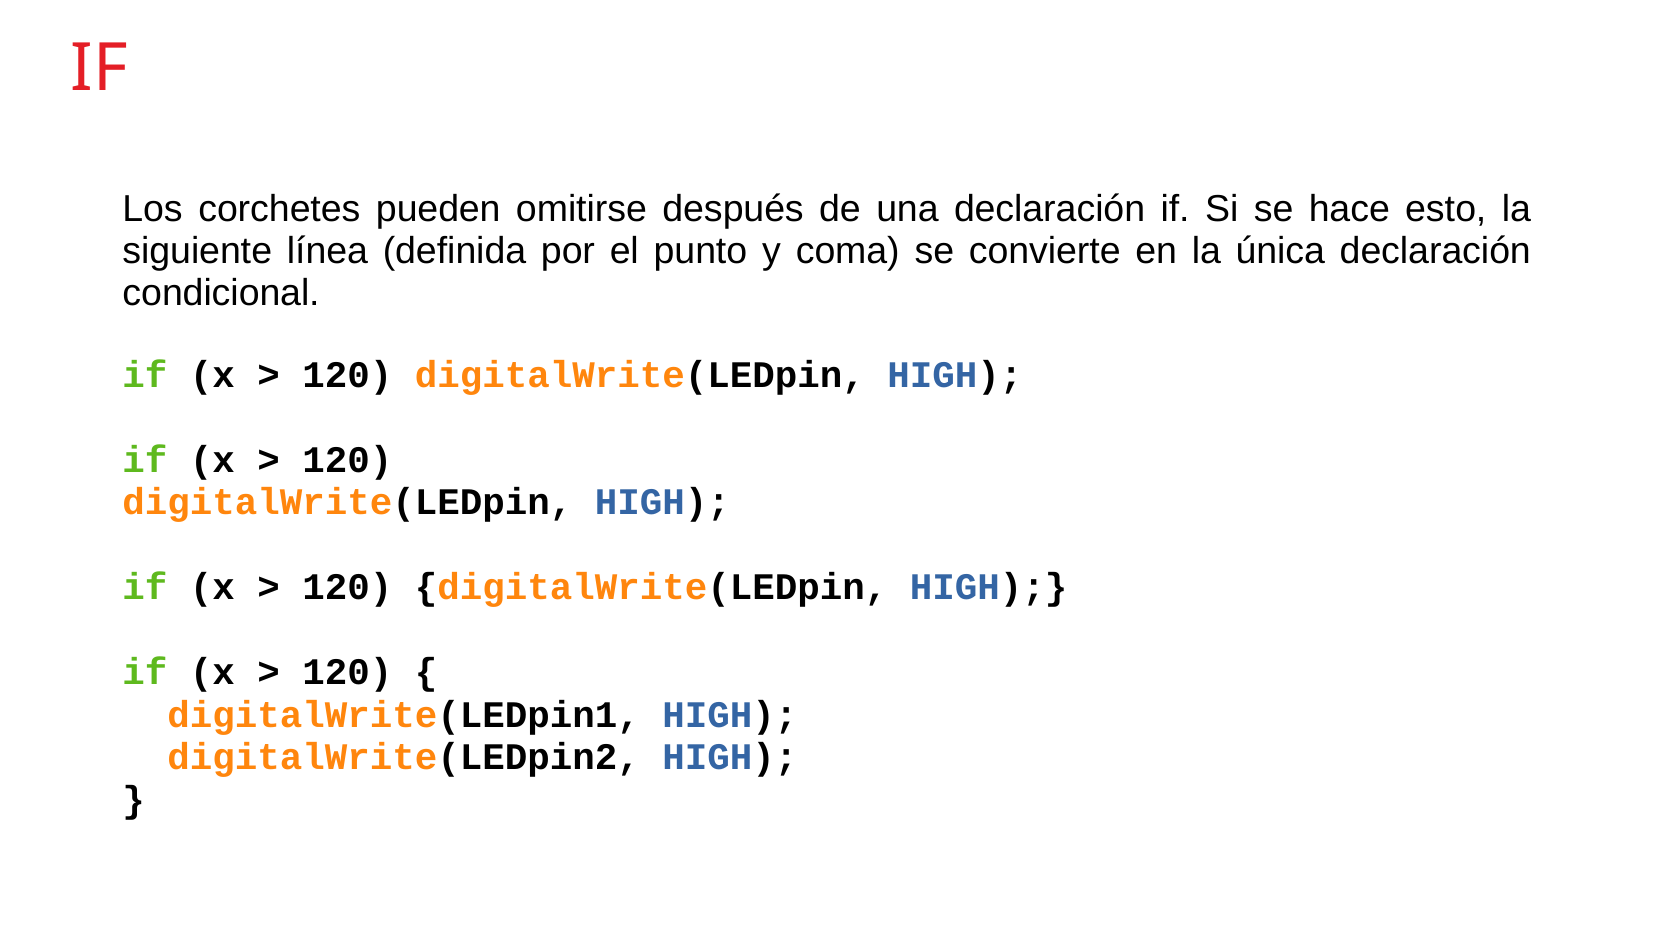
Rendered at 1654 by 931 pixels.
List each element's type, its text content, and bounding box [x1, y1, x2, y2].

text_box Los corchetes pueden omitirse después de una declaración if. Si se hace esto, la siguiente línea (definida por el punto y coma) se convierte en la única declaración condicional. if (x > 120) digitalWrite(LEDpin, HIGH); if (x > 120) digitalWrite(LEDpin, HIGH); if (x > 120) {digitalWrite(LEDpin, HIGH);} if (x > 120) { digitalWrite(LEDpin1, HIGH); digitalWrite(LEDpin2, HIGH); } [107, 180, 1546, 845]
title IF [70, 11, 1347, 118]
